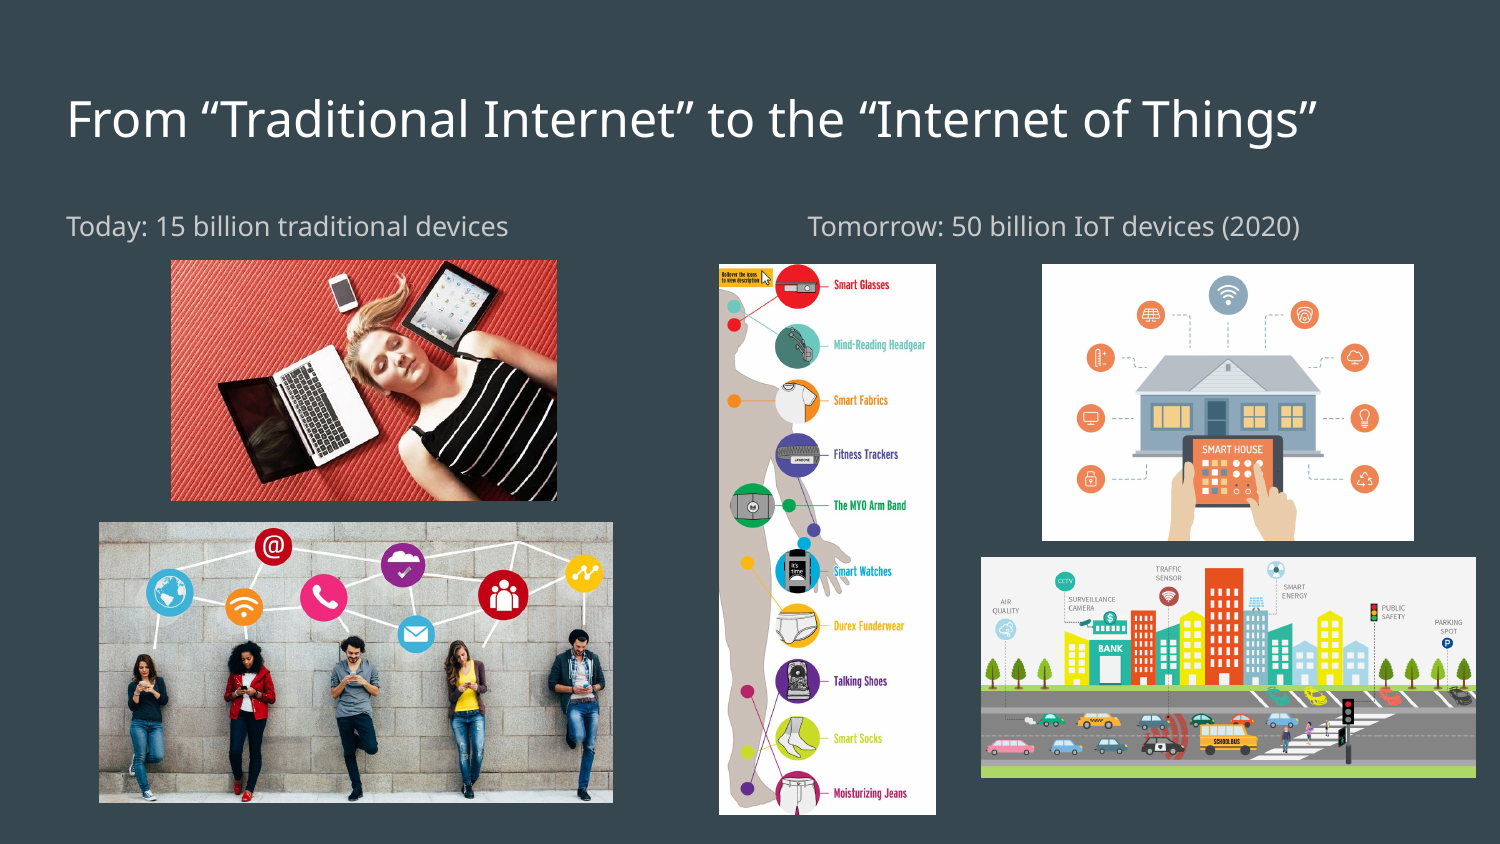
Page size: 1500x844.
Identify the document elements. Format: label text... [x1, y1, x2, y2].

title From “Traditional Internet” to the “Internet of Things” [51, 72, 1449, 167]
picture [99, 522, 613, 803]
picture [981, 557, 1476, 778]
picture [1042, 264, 1414, 541]
picture [171, 260, 557, 501]
list Today: 15 billion traditional devices [51, 189, 708, 750]
list Tomorrow: 50 billion IoT devices (2020) [792, 189, 1449, 750]
picture [719, 264, 936, 815]
